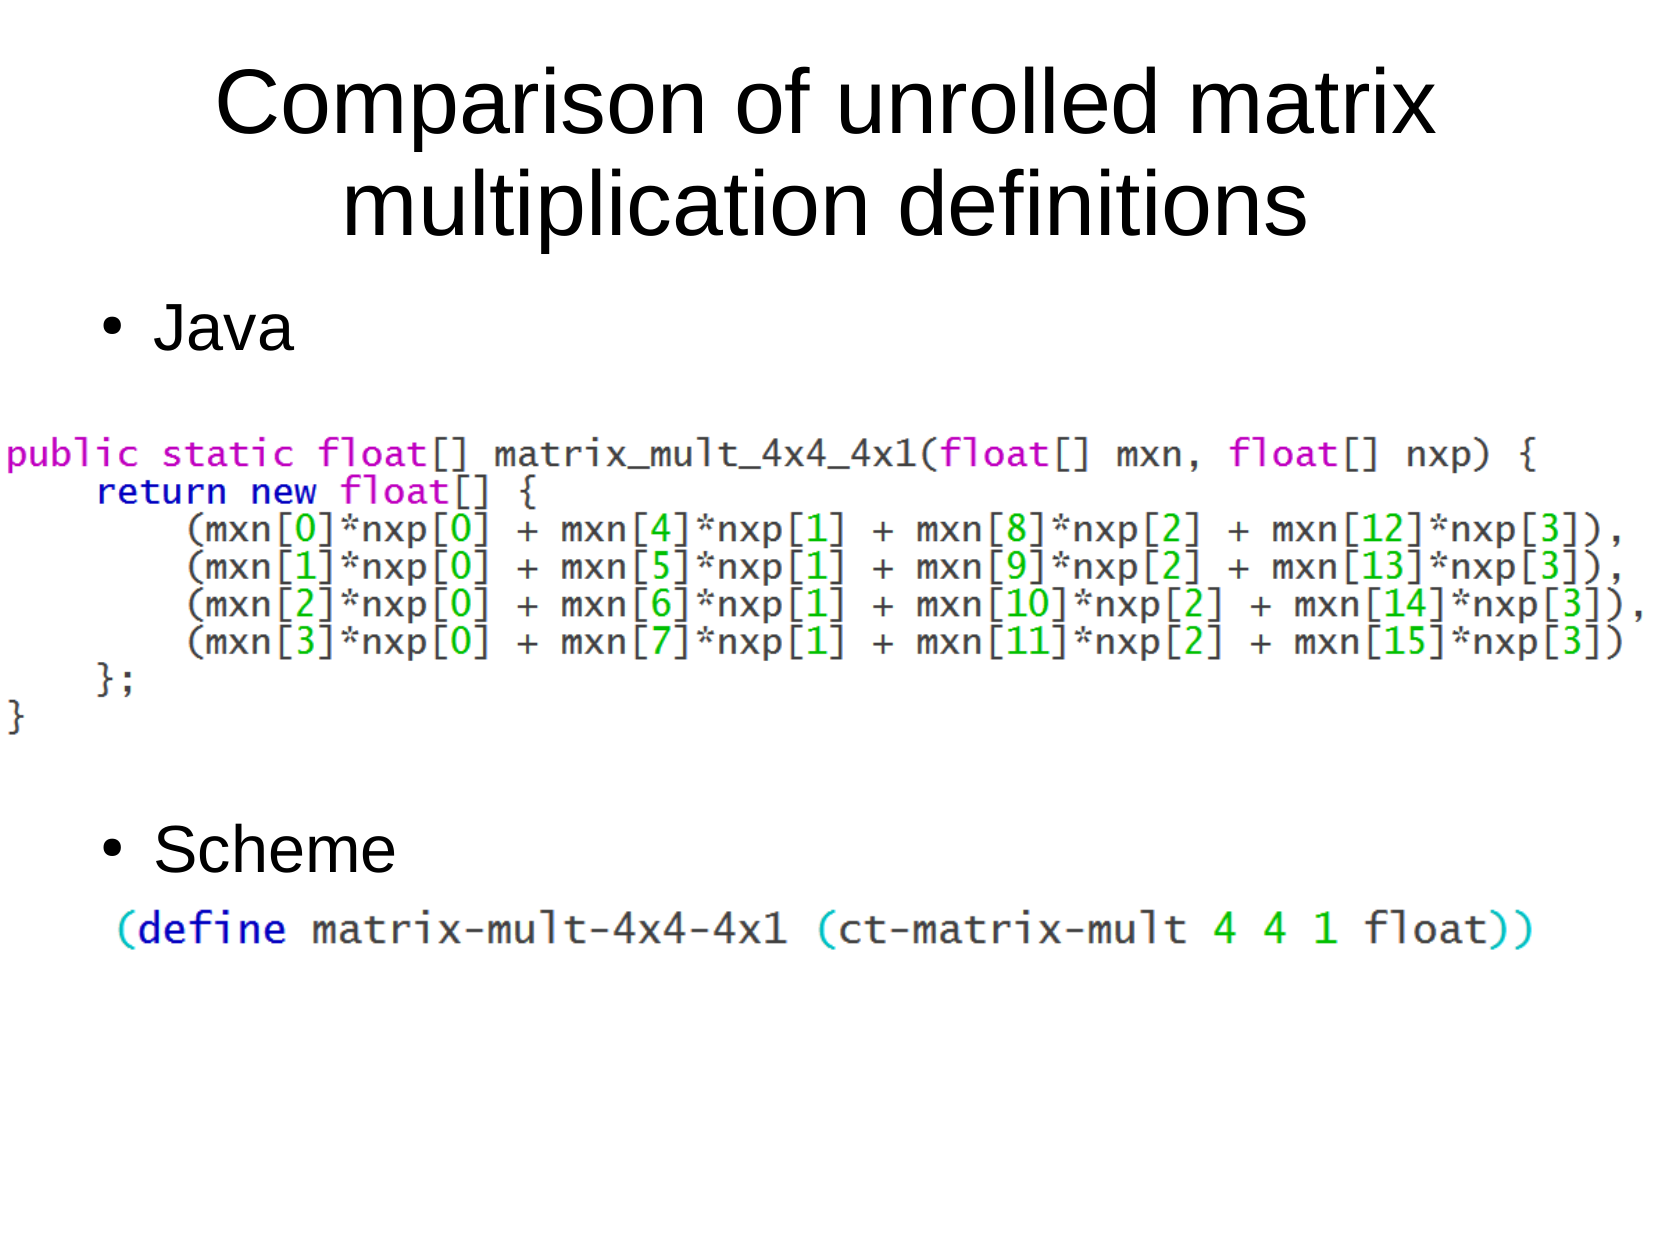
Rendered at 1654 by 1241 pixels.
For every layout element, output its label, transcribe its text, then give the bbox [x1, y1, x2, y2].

list Java Scheme [82, 290, 1571, 433]
list Java Scheme [82, 751, 1571, 1109]
picture [0, 433, 1654, 751]
title Comparison of unrolled matrix multiplication definitions [82, 49, 1571, 257]
picture [109, 899, 1538, 961]
